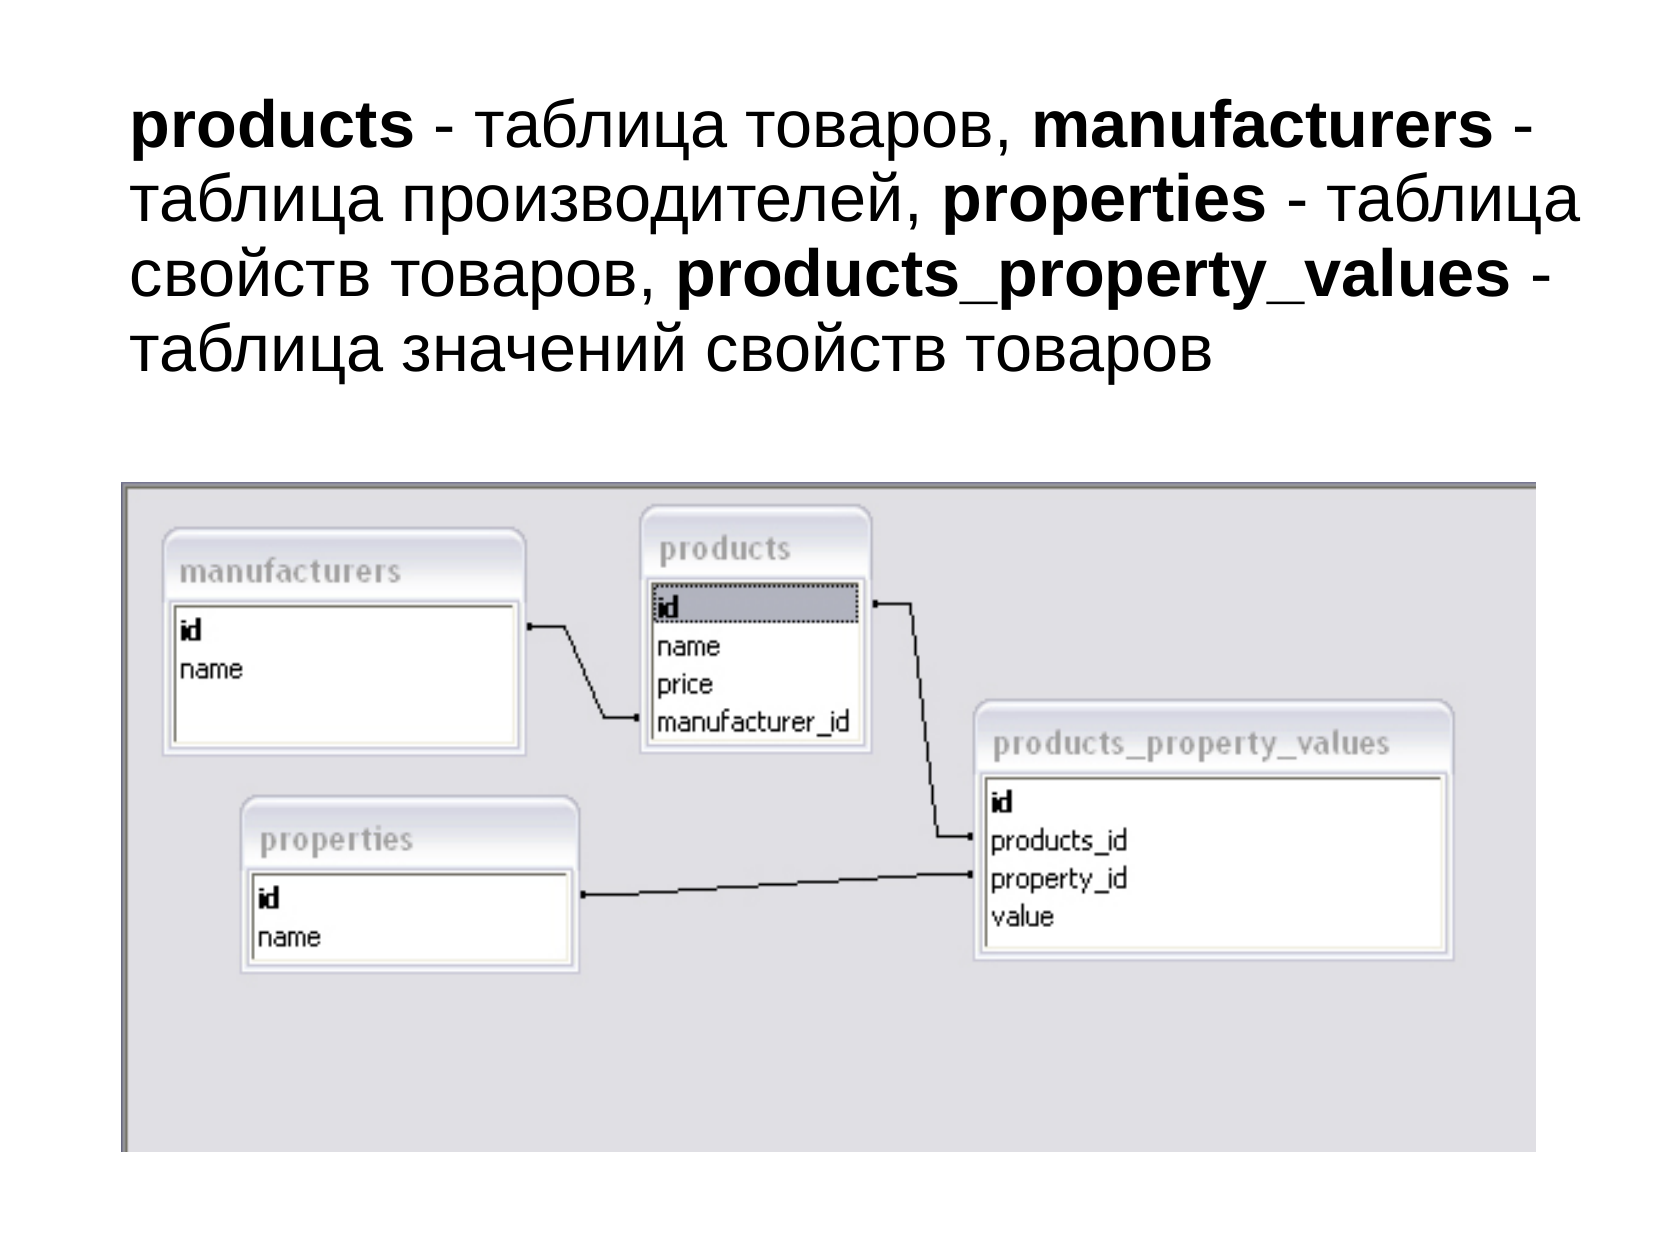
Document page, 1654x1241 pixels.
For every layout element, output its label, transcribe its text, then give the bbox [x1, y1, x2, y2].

picture [121, 482, 1536, 1152]
text_box products - таблица товаров, manufacturers - таблица производителей, properties - таблица свойств товаров, products_property_values - таблица значений свойств товаров [59, 86, 1639, 386]
